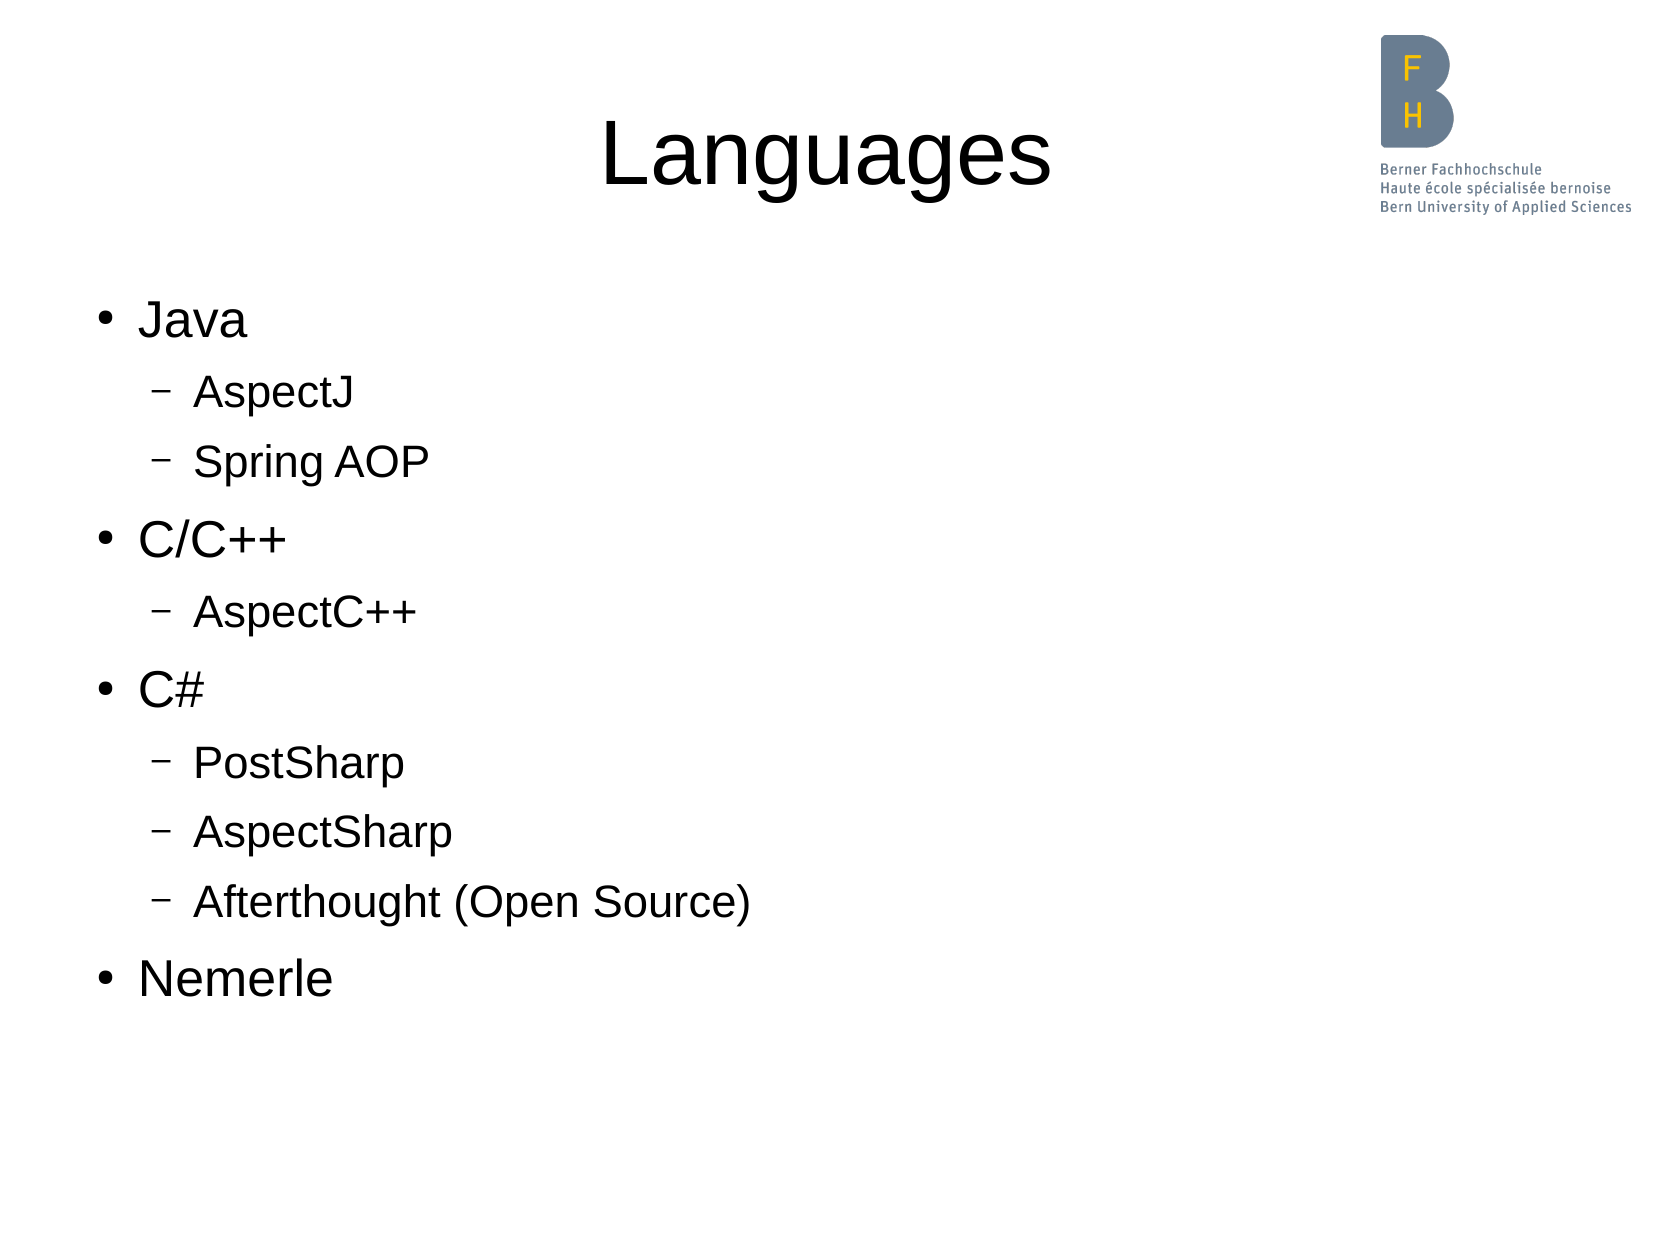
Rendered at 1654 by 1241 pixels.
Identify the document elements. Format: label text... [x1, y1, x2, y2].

picture [1381, 35, 1631, 215]
list Java AspectJ Spring AOP C/C++ AspectC++ C# PostSharp AspectSharp Afterthought (Open Source) Nemerle [82, 290, 1571, 1010]
title Languages [82, 49, 1571, 257]
